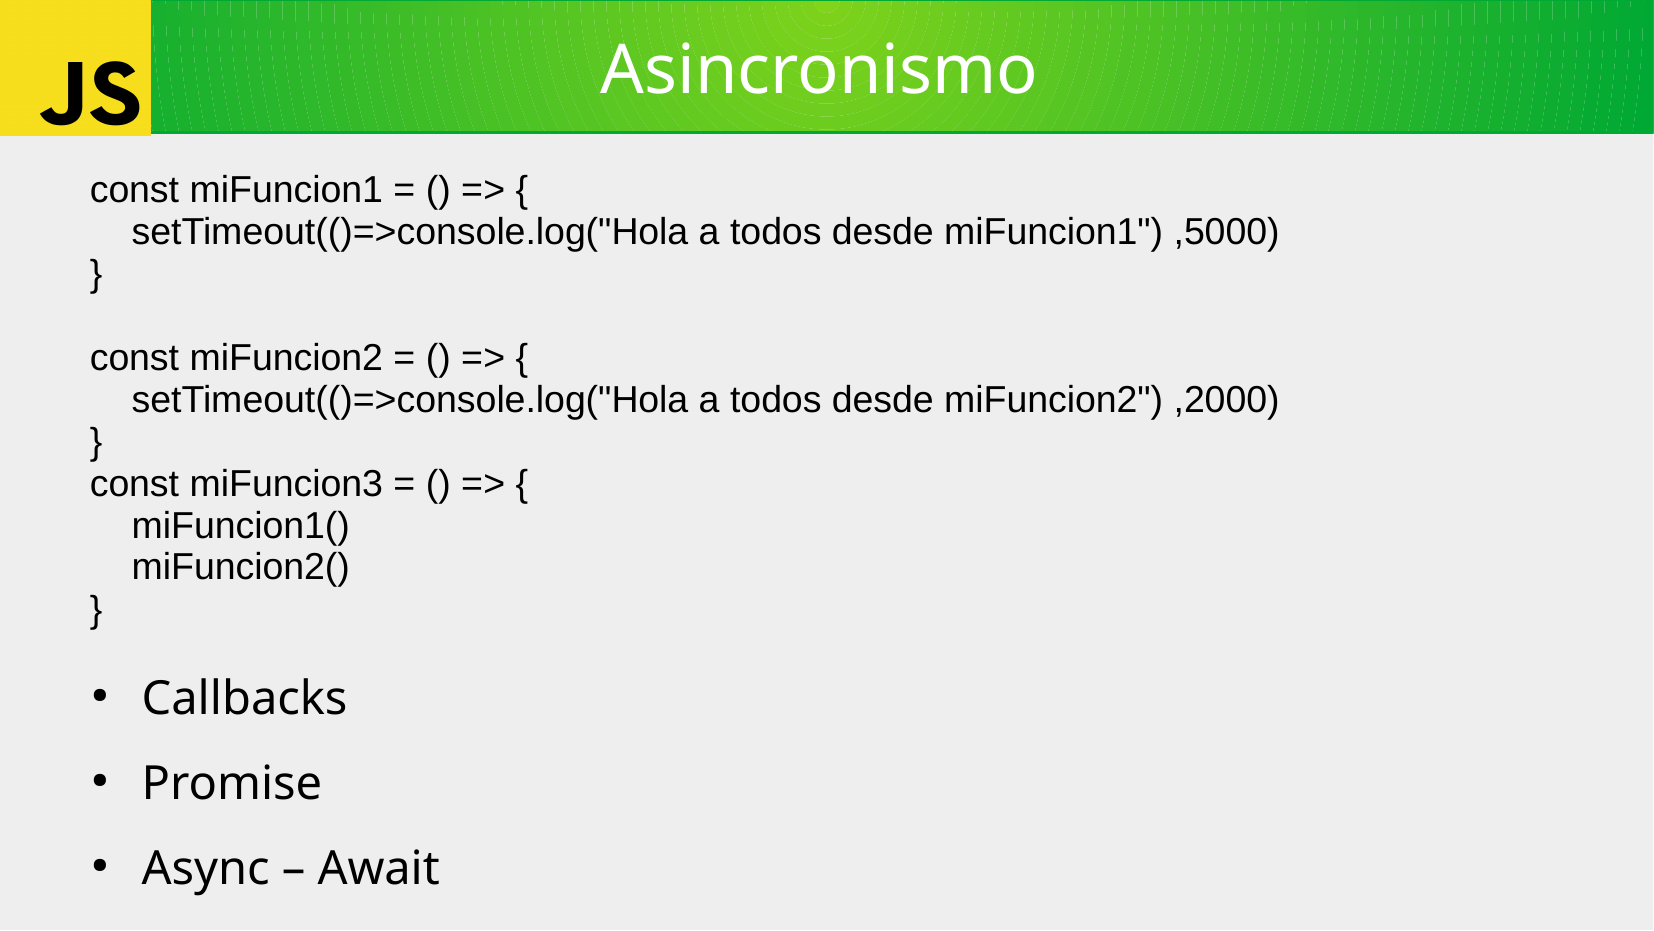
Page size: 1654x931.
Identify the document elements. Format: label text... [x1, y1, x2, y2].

list Callbacks Promise Async – Await [75, 664, 1201, 901]
picture [0, 0, 151, 136]
text_box const miFuncion1 = () => { setTimeout(()=>console.log("Hola a todos desde miFuncion1") ,5000) } const miFuncion2 = () => { setTimeout(()=>console.log("Hola a todos desde miFuncion2") ,2000) } const miFuncion3 = () => { miFuncion1() miFuncion2() } [75, 160, 1576, 638]
title Asincronismo [151, 14, 1565, 119]
